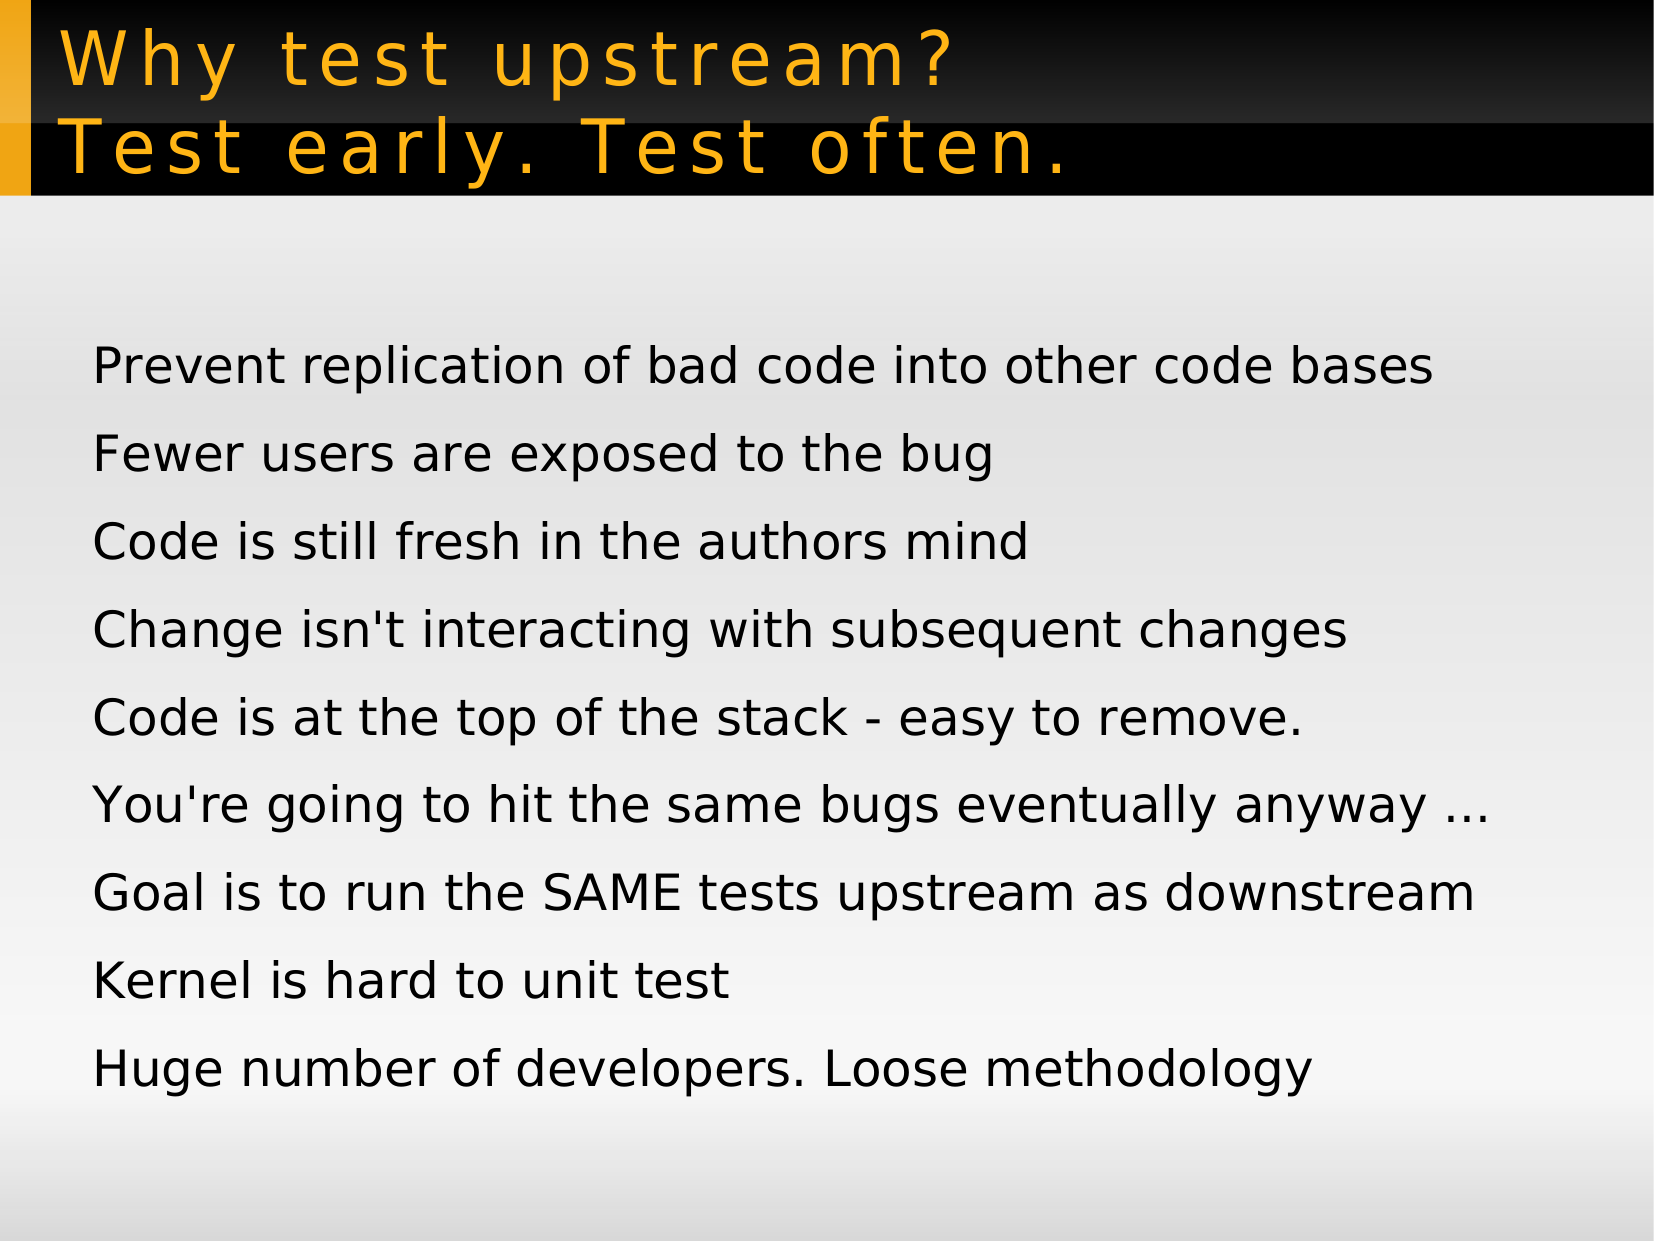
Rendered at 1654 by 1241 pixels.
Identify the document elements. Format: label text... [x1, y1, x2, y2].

list Prevent replication of bad code into other code bases Fewer users are exposed to the bug Code is still fresh in the authors mind Change isn't interacting with subsequent changes Code is at the top of the stack - easy to remove. You're going to hit the same bugs eventually anyway ... Goal is to run the SAME tests upstream as downstream Kernel is hard to unit test Huge number of developers. Loose methodology [75, 337, 1564, 1098]
title Why test upstream? Test early. Test often. [59, 16, 1270, 191]
picture [0, 0, 1654, 1241]
